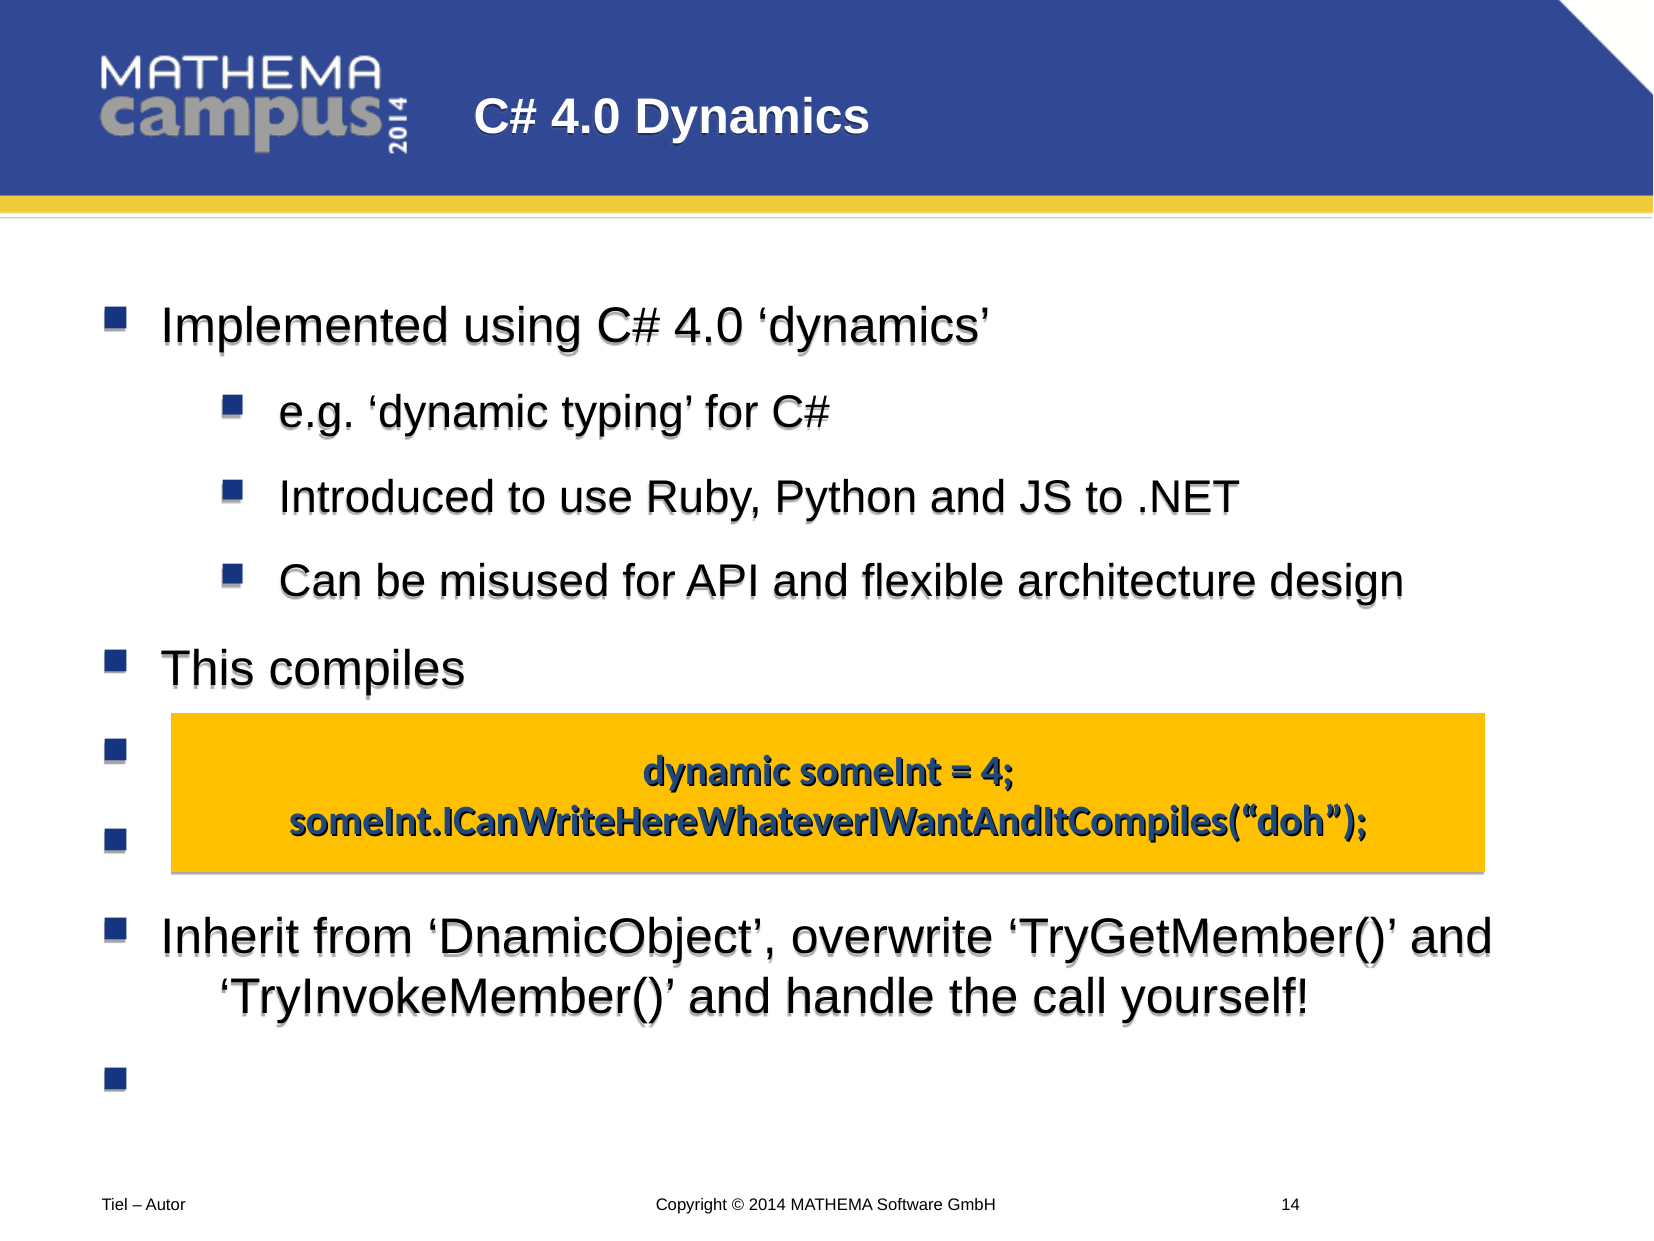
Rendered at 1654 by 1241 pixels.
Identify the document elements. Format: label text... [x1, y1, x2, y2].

list Implemented using C# 4.0 ‘dynamics’ e.g. ‘dynamic typing’ for C# Introduced to use Ruby, Python and JS to .NET Can be misused for API and flexible architecture design This compiles Inherit from ‘DnamicObject’, overwrite ‘TryGetMember()’ and ‘TryInvokeMember()’ and handle the call yourself! [101, 292, 1547, 1140]
text_box dynamic someInt = 4; someInt.ICanWriteHereWhateverIWantAndItCompiles(“doh”); [171, 713, 1485, 872]
title C# 4.0 Dynamics [473, 70, 1547, 158]
